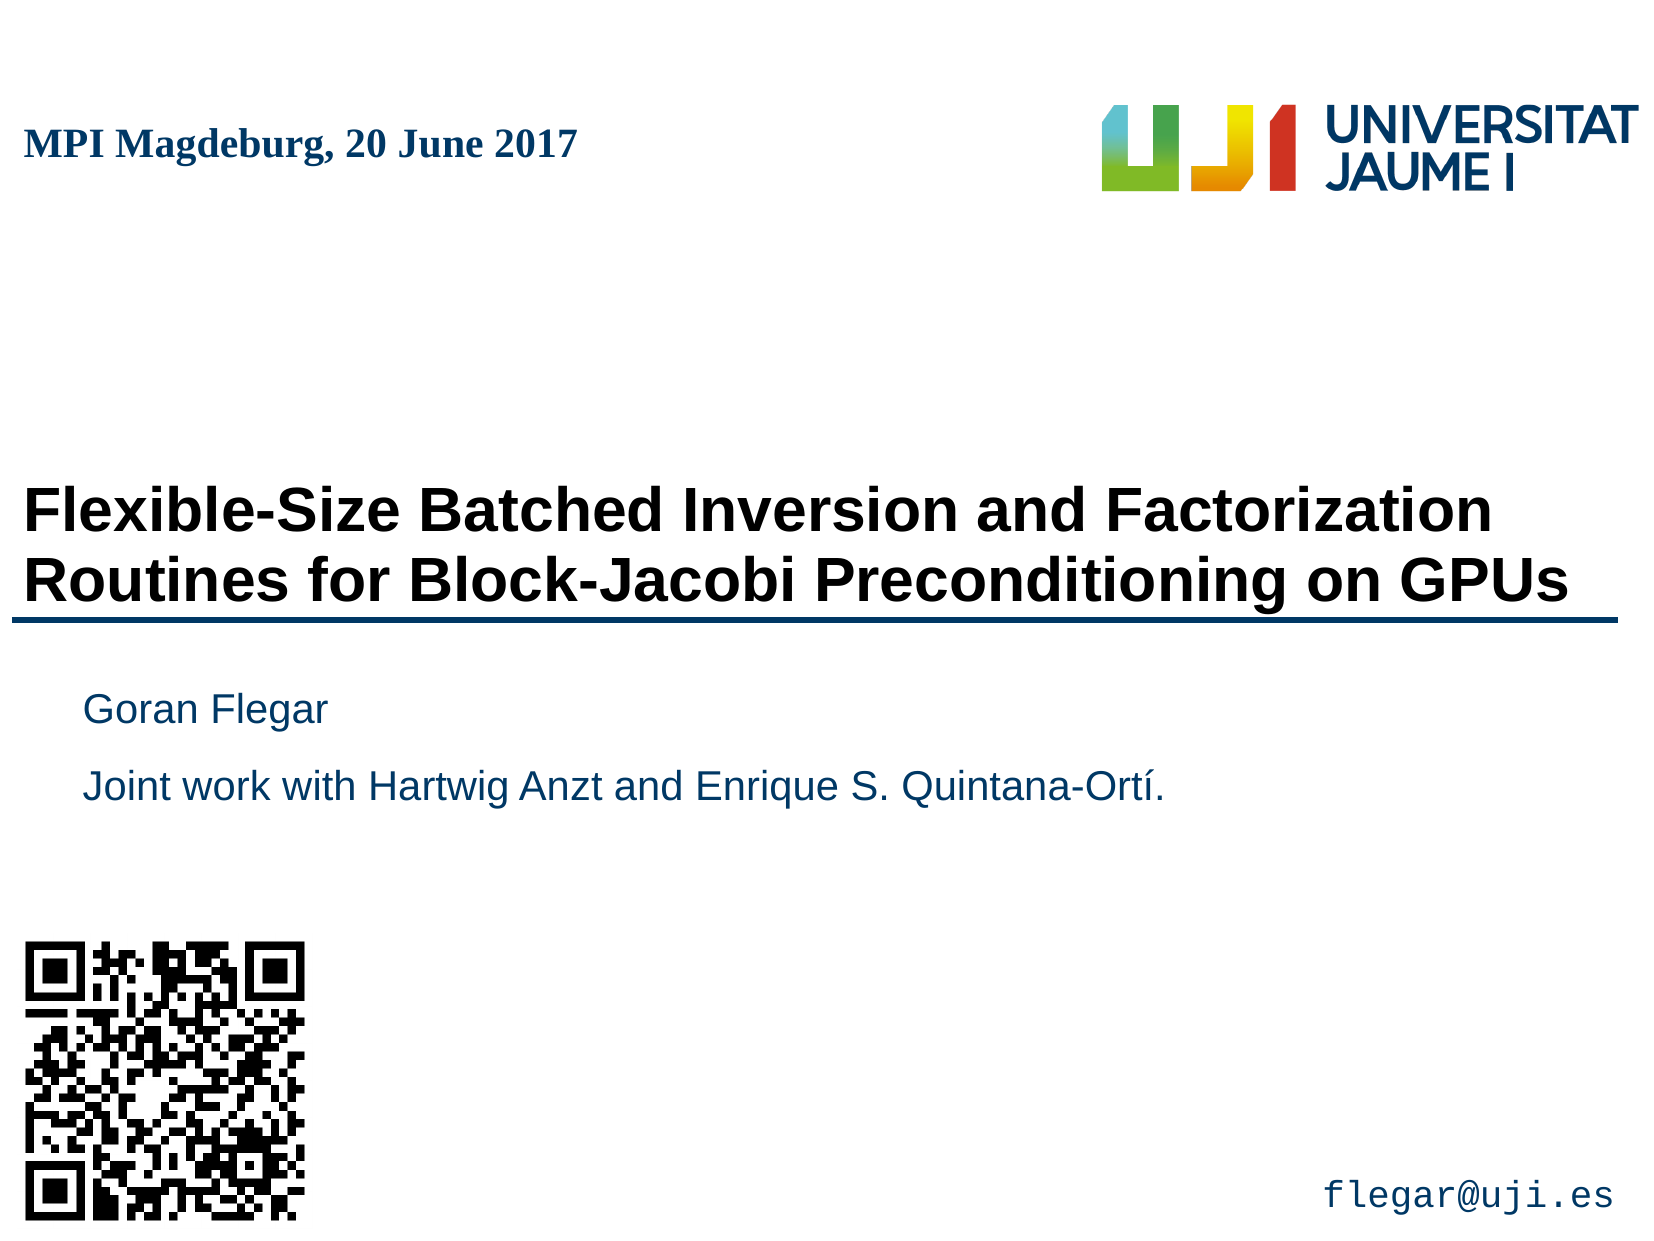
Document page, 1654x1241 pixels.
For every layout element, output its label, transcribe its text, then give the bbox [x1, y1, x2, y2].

title Flexible-Size Batched Inversion and Factorization Routines for Block-Jacobi Preconditioning on GPUs [23, 94, 1619, 615]
picture [17, 933, 313, 1229]
picture [1619, 94, 1648, 198]
list Goran Flegar Joint work with Hartwig Anzt and Enrique S. Quintana-Ortí. [82, 685, 1619, 1205]
